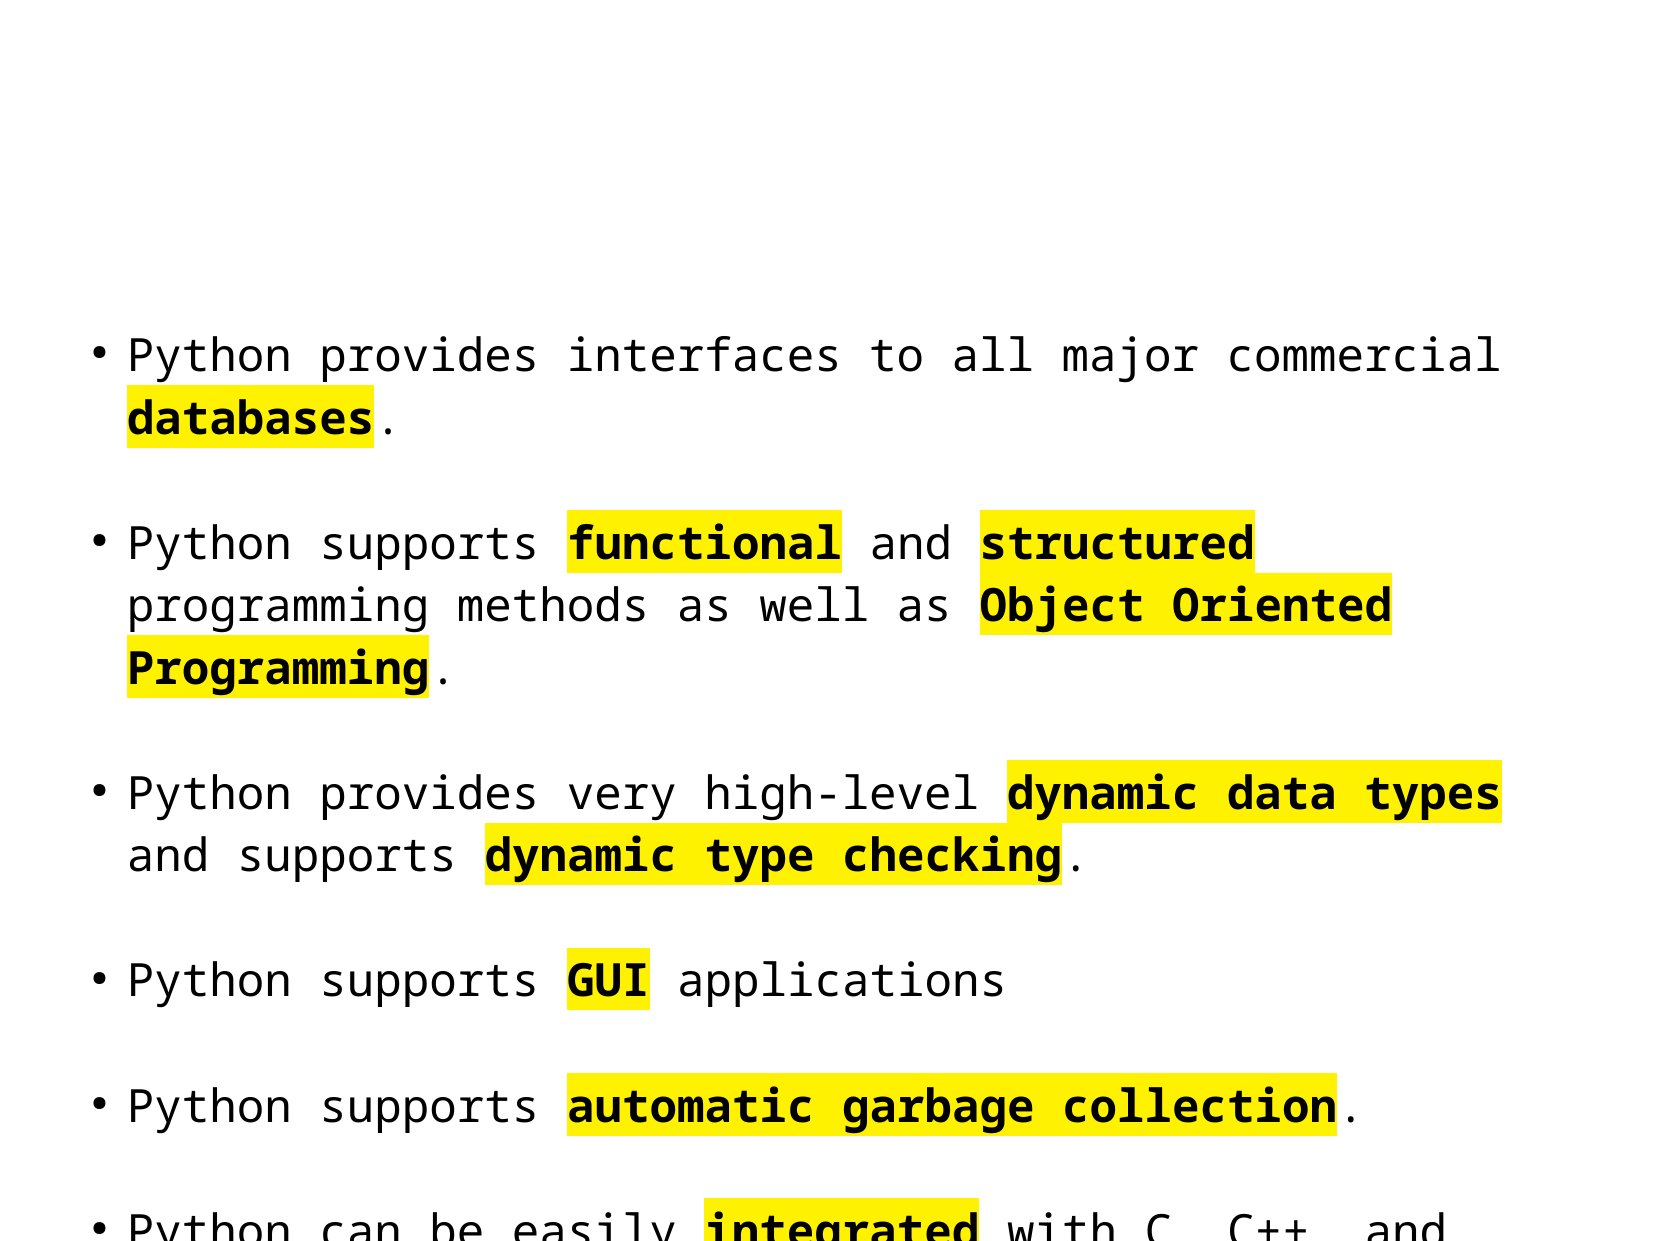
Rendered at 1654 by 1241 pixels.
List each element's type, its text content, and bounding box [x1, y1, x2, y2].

text_box Python provides interfaces to all major commercial databases. Python supports functional and structured programming methods as well as Object Oriented Programming. Python provides very high-level dynamic data types and supports dynamic type checking. Python supports GUI applications Python supports automatic garbage collection. Python can be easily integrated with C, C++, and Java. [76, 315, 1577, 925]
